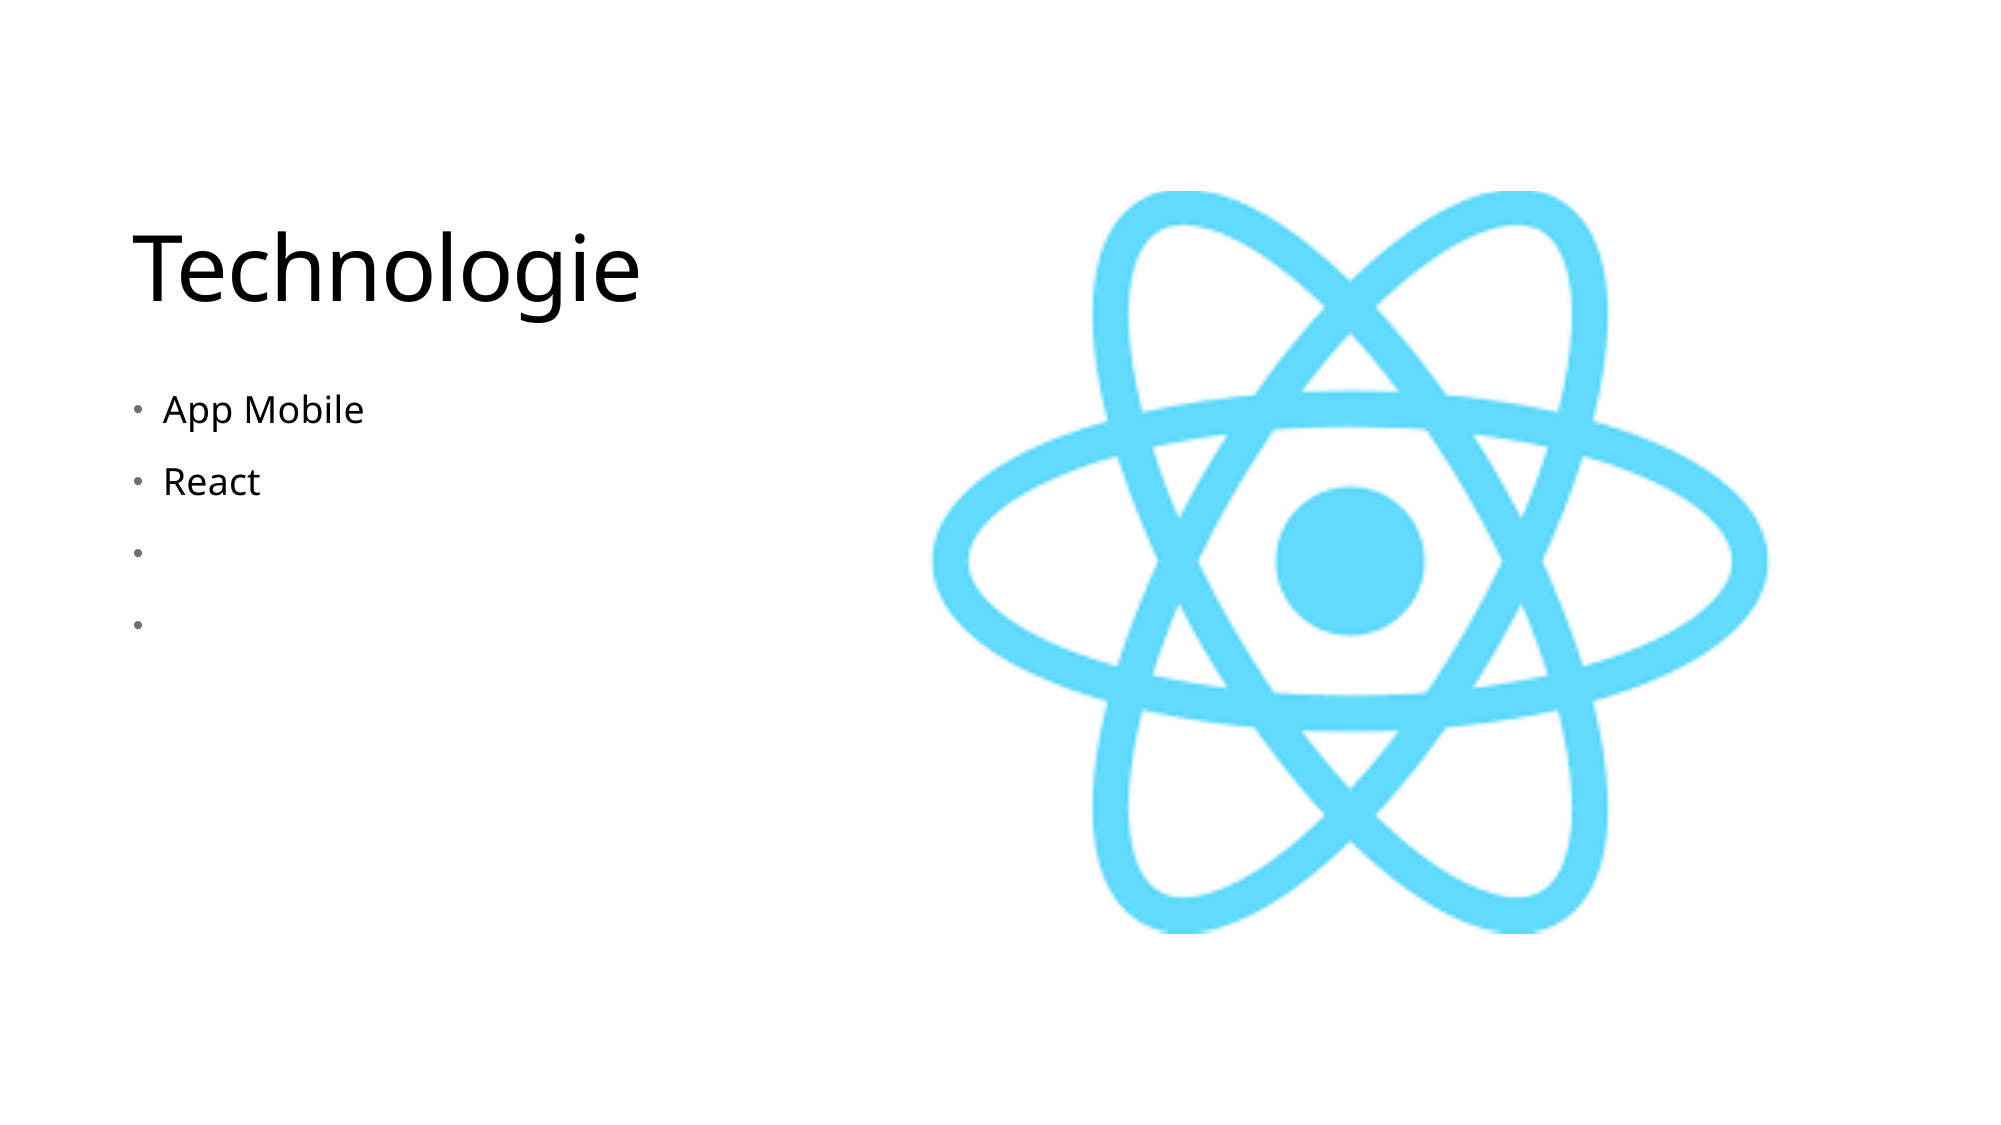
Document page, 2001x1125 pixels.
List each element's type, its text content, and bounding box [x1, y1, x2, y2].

list App Mobile React [117, 381, 862, 1014]
picture [924, 191, 1779, 934]
title Technologie [117, 111, 862, 329]
